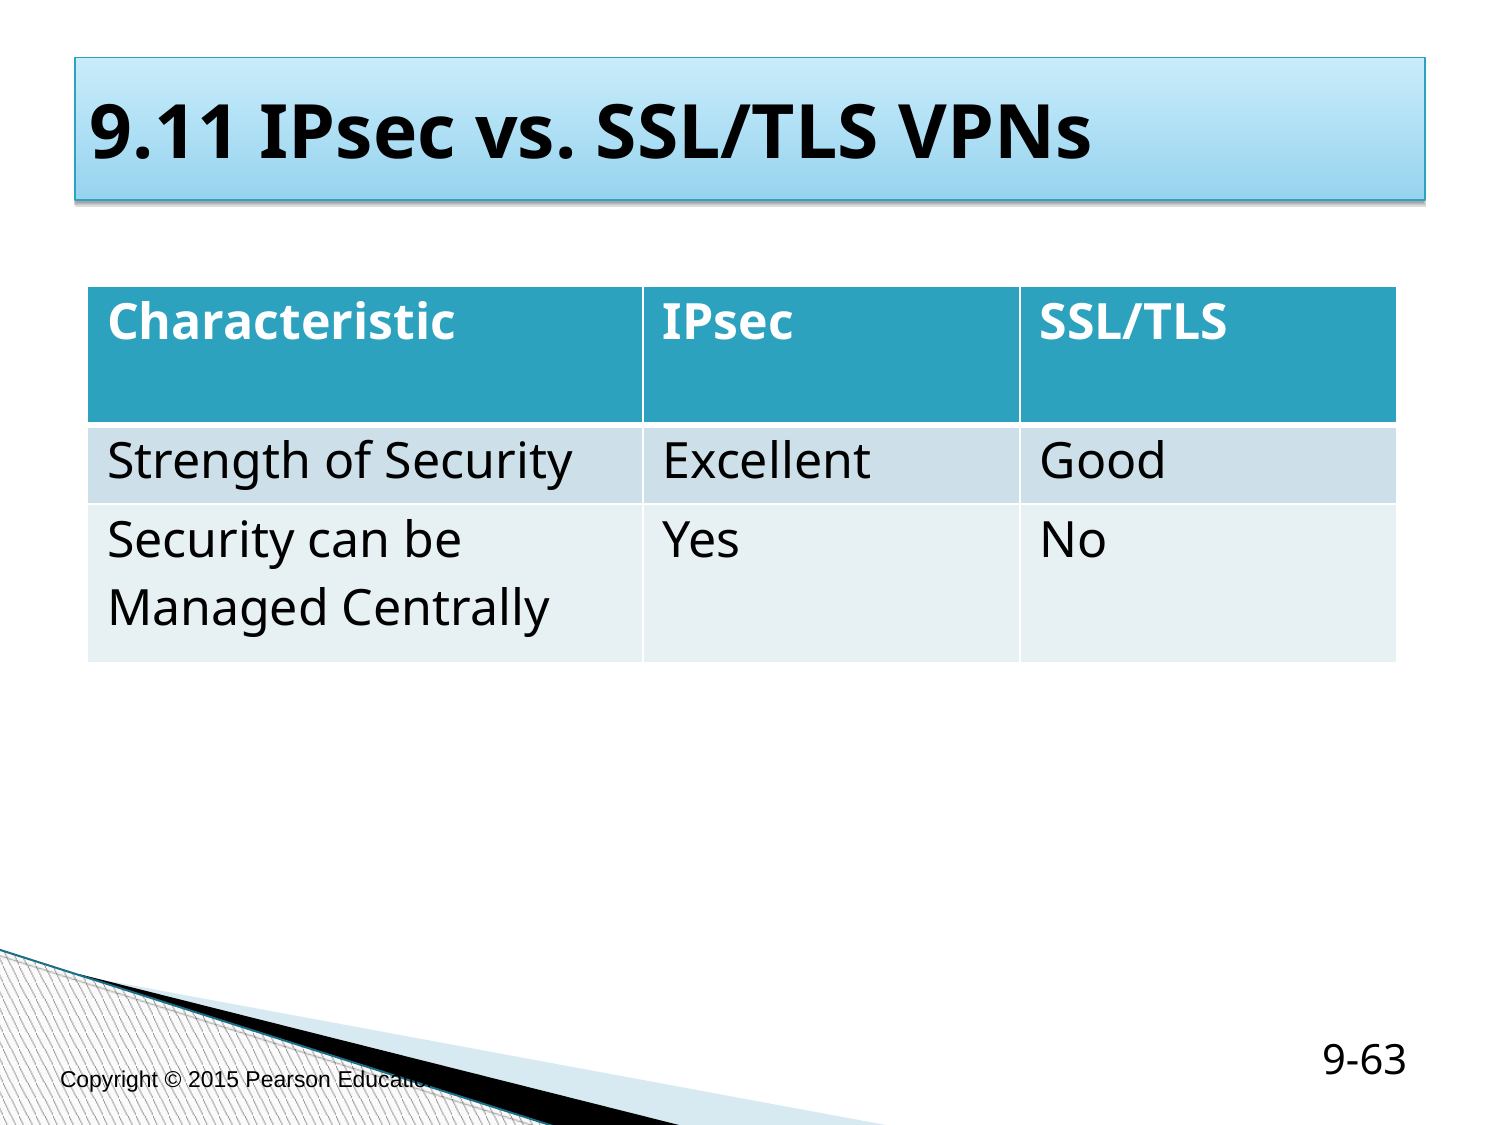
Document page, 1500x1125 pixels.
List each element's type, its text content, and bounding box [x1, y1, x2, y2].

table_cell Security can be Managed Centrally [88, 505, 642, 662]
table_cell Good [1021, 428, 1396, 503]
slide_number 9-<number> [1287, 1037, 1423, 1098]
picture [0, 952, 543, 1125]
table_header SSL/TLS [1021, 287, 1396, 422]
table_cell Excellent [644, 428, 1019, 503]
table_header IPsec [644, 287, 1019, 422]
footer Copyright © 2015 Pearson Education, Inc. [37, 1050, 513, 1100]
table_cell Yes [644, 505, 1019, 662]
table_cell Strength of Security [88, 428, 642, 503]
table_header Characteristic [88, 287, 642, 422]
title 9.11 IPsec vs. SSL/TLS VPNs [75, 57, 1425, 200]
table_cell No [1021, 505, 1396, 662]
